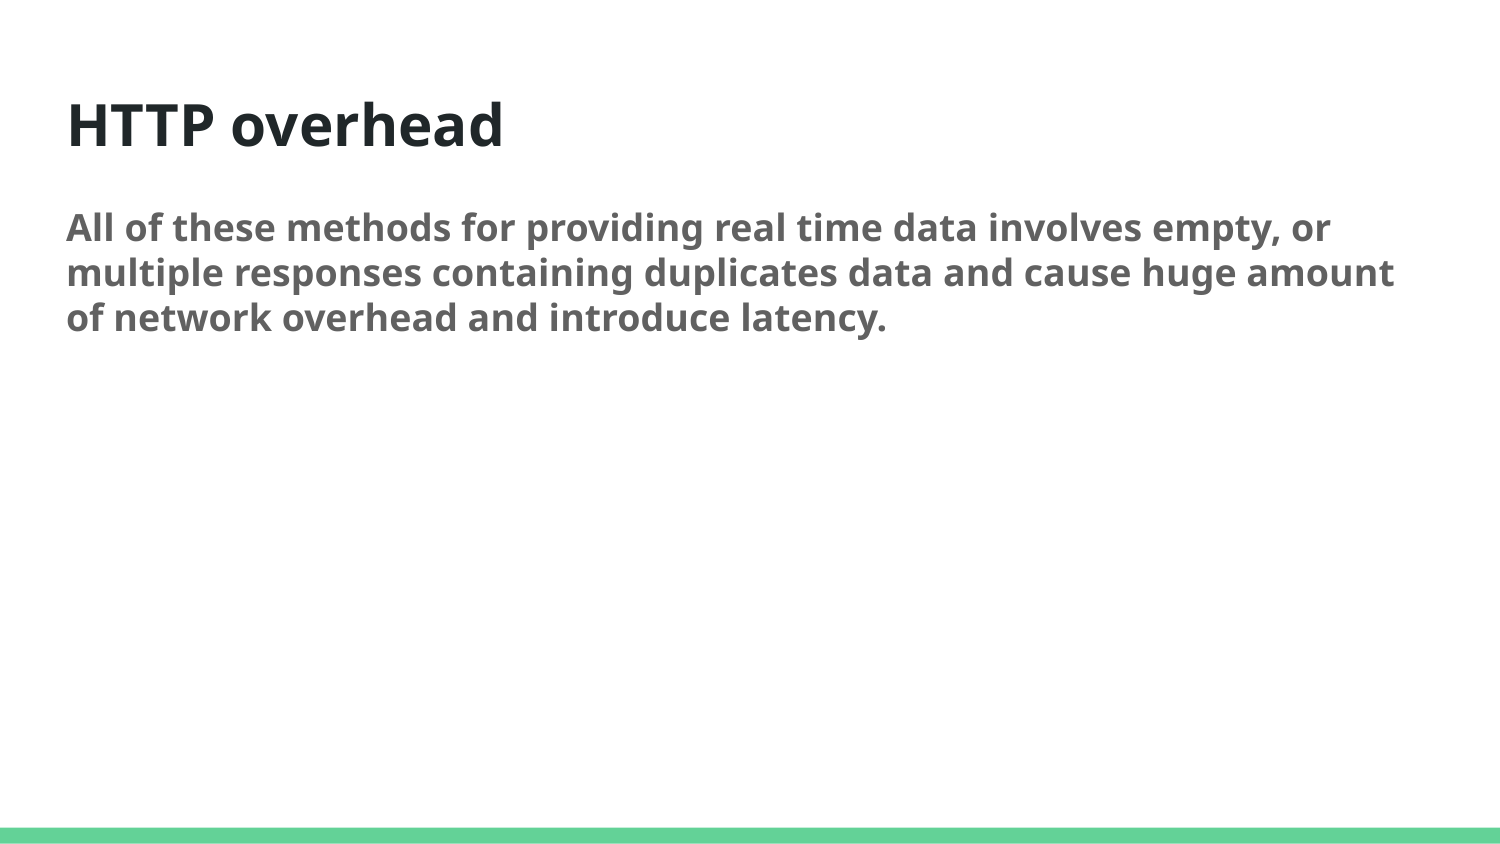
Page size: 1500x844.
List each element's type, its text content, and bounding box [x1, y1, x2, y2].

title HTTP overhead [51, 72, 1449, 167]
list All of these methods for providing real time data involves empty, or multiple responses containing duplicates data and cause huge amount of network overhead and introduce latency. [51, 189, 1449, 750]
